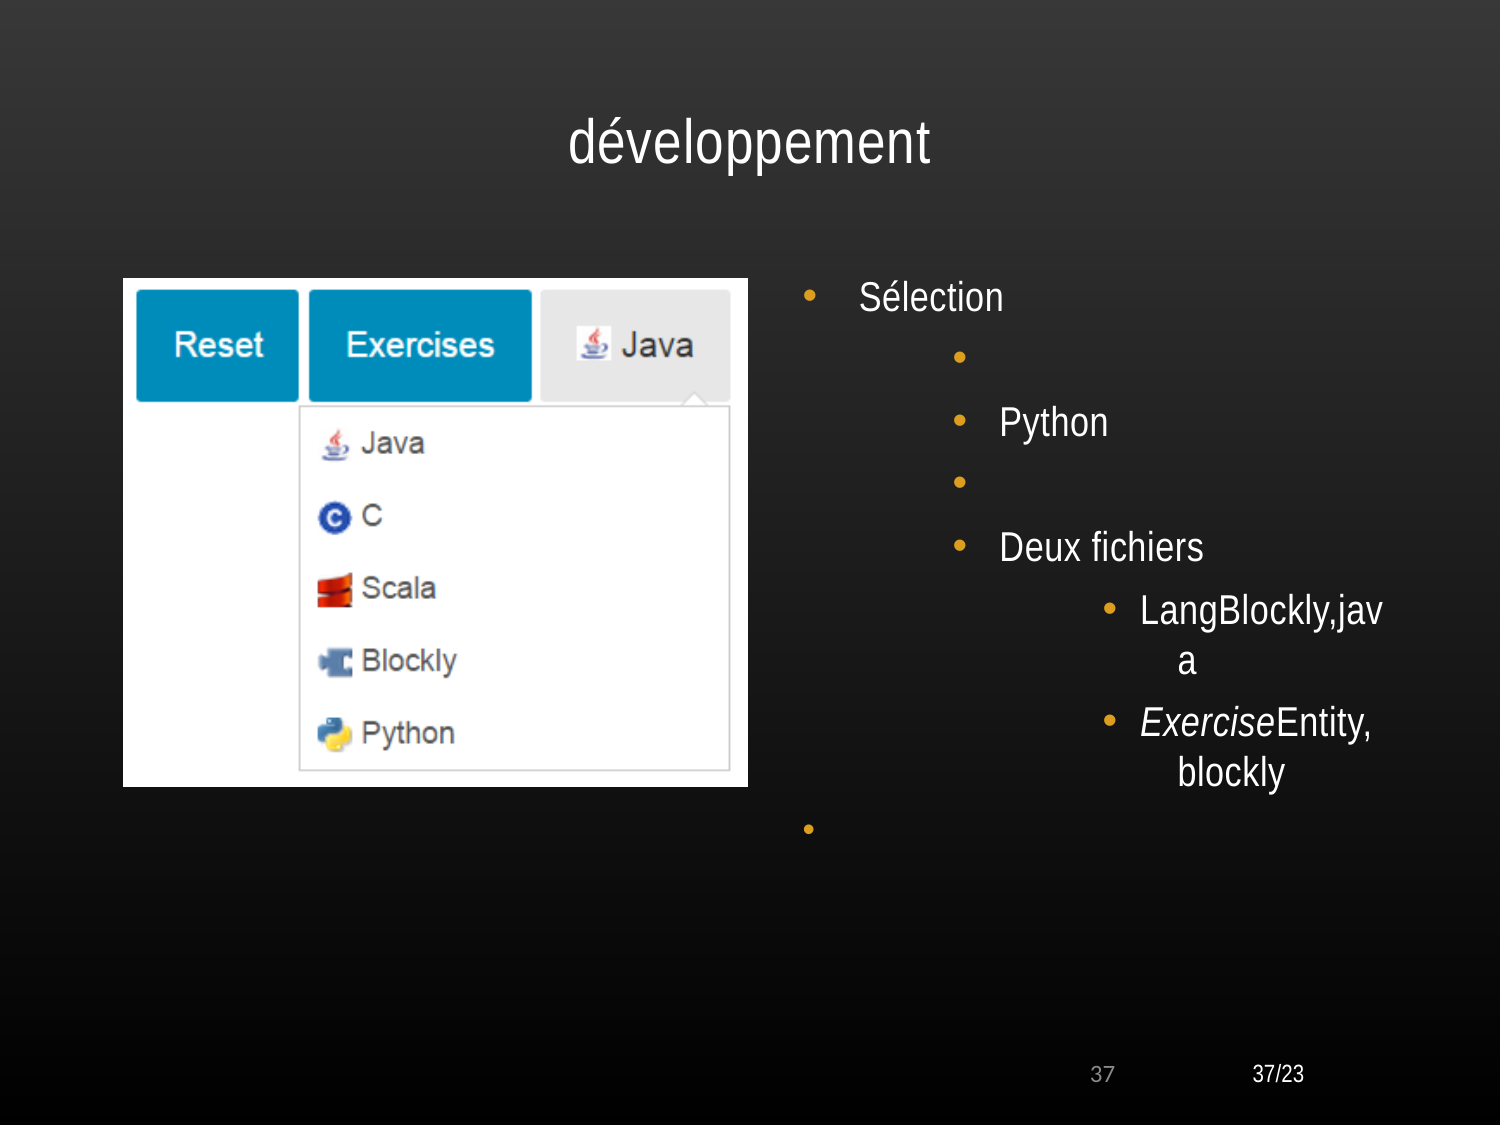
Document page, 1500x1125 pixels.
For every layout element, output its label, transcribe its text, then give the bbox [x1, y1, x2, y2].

list Sélection Python Deux fichiers LangBlockly,java ExerciseEntity,blockly [787, 262, 1401, 938]
picture [123, 278, 748, 787]
text_box <numéro>/23 [1237, 1042, 1401, 1103]
title développement [99, 45, 1400, 233]
